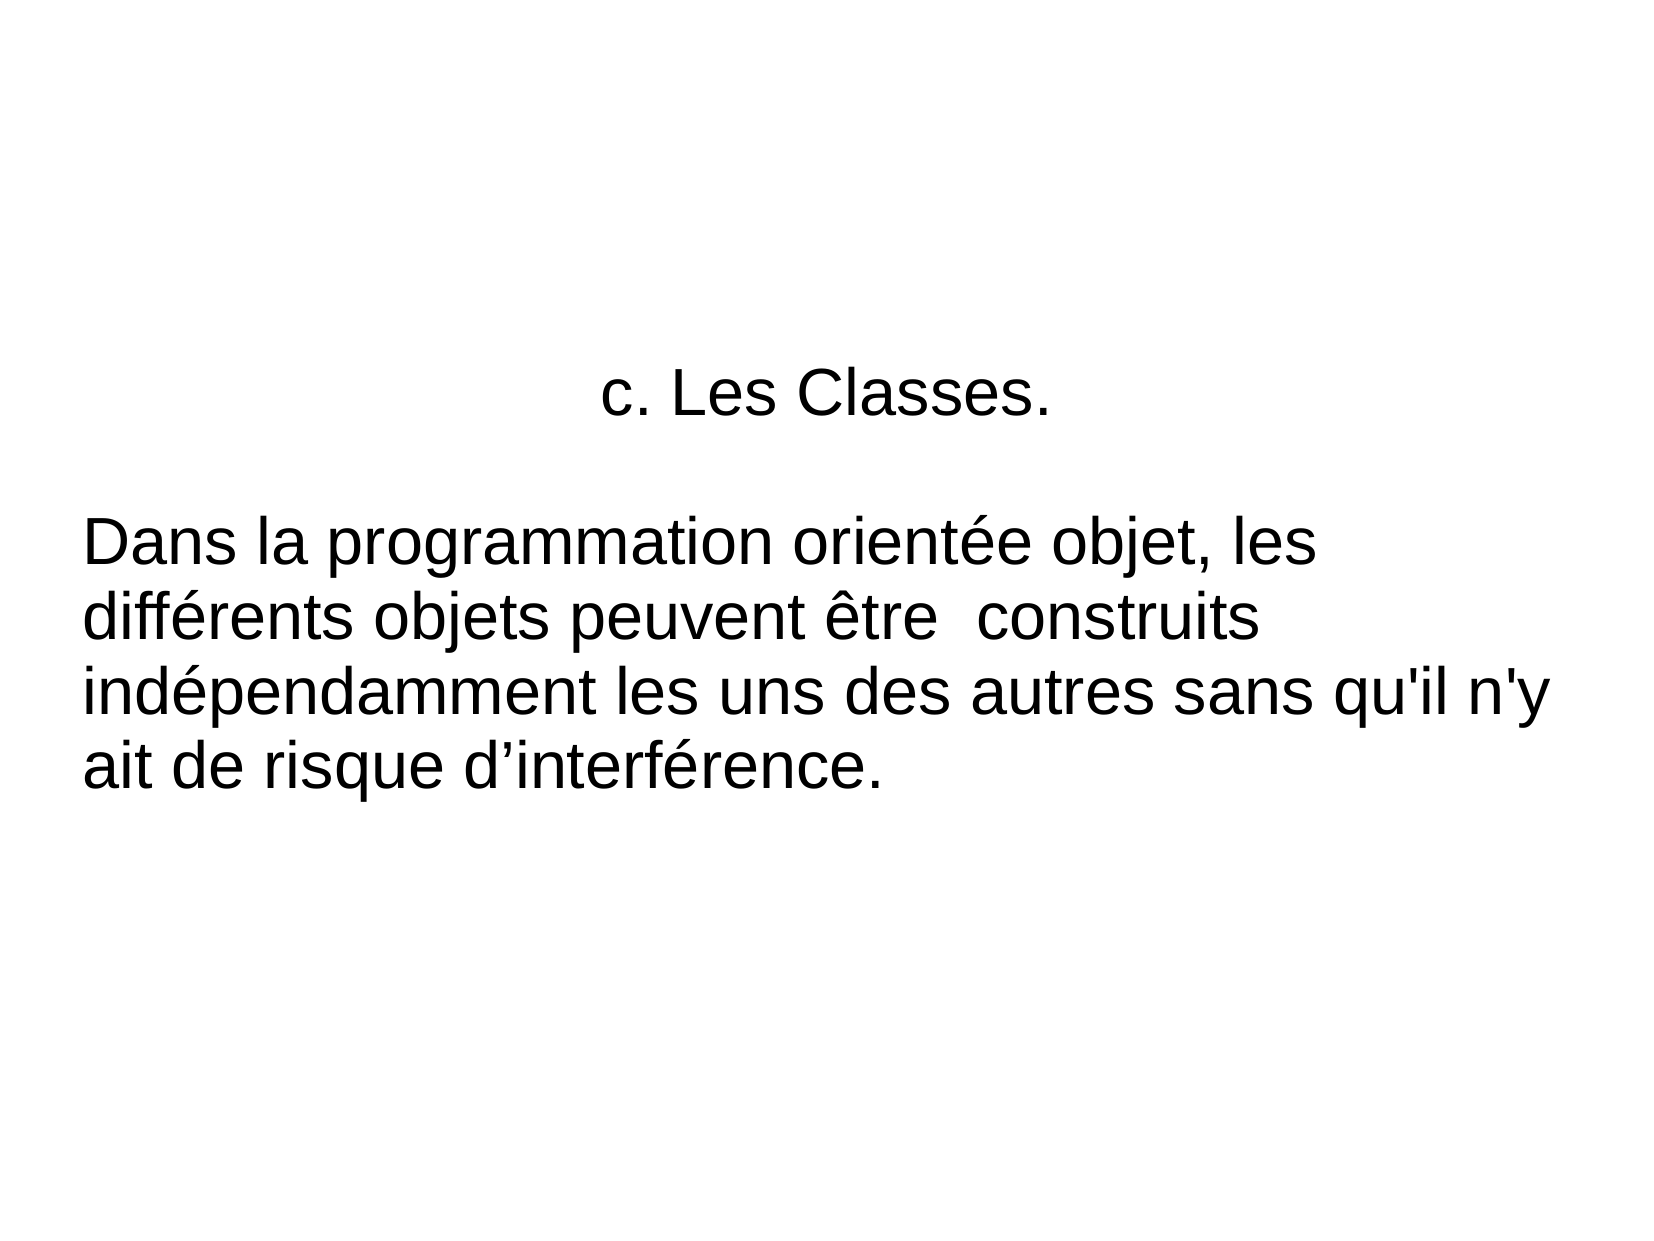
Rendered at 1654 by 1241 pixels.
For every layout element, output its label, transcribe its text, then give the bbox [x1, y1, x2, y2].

subtitle c. Les Classes. Dans la programmation orientée objet, les différents objets peuvent être construits indépendamment les uns des autres sans qu'il n'y ait de risque d’interférence. [82, 49, 1571, 1109]
